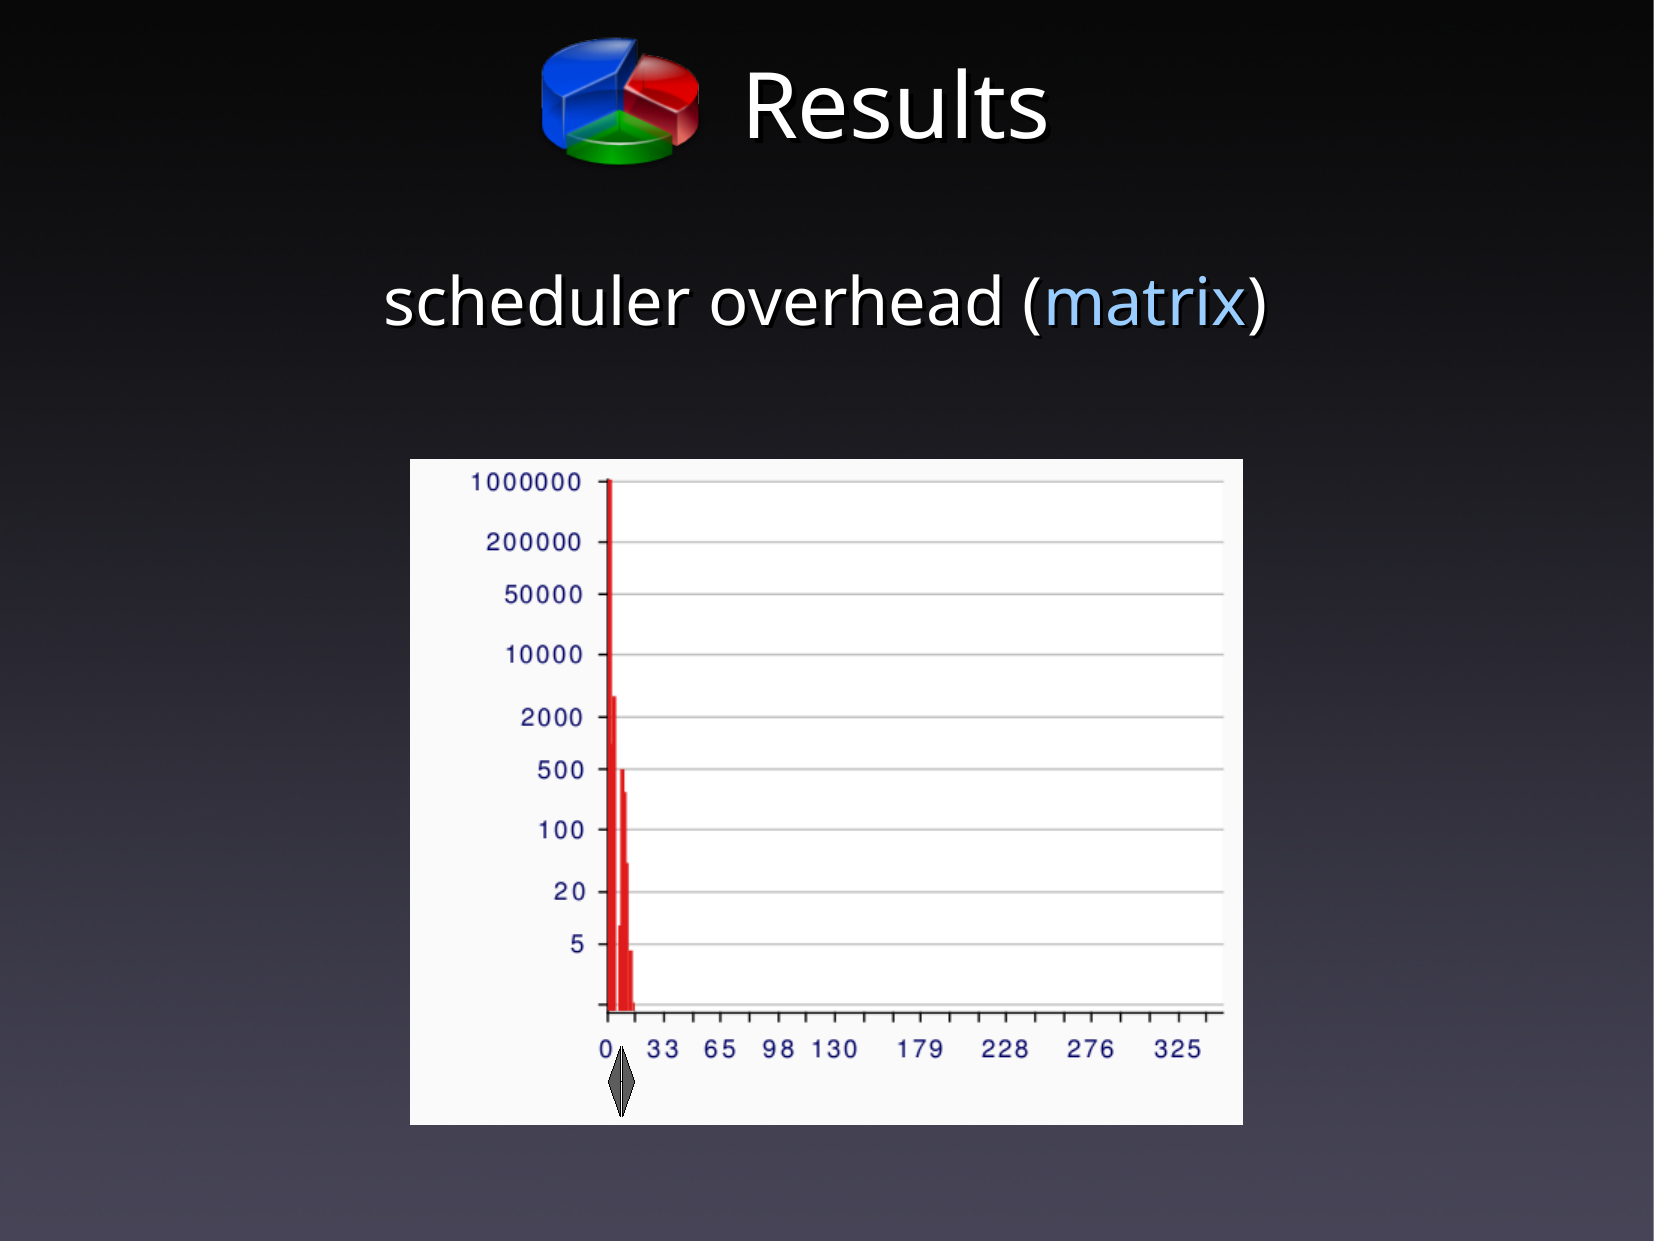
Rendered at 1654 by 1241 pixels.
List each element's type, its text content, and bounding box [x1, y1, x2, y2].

title Results [0, 0, 1651, 195]
picture [0, 0, 1654, 1241]
title scheduler overhead (matrix) [0, 195, 1653, 403]
text_box [608, 1046, 635, 1117]
picture [531, 17, 710, 187]
